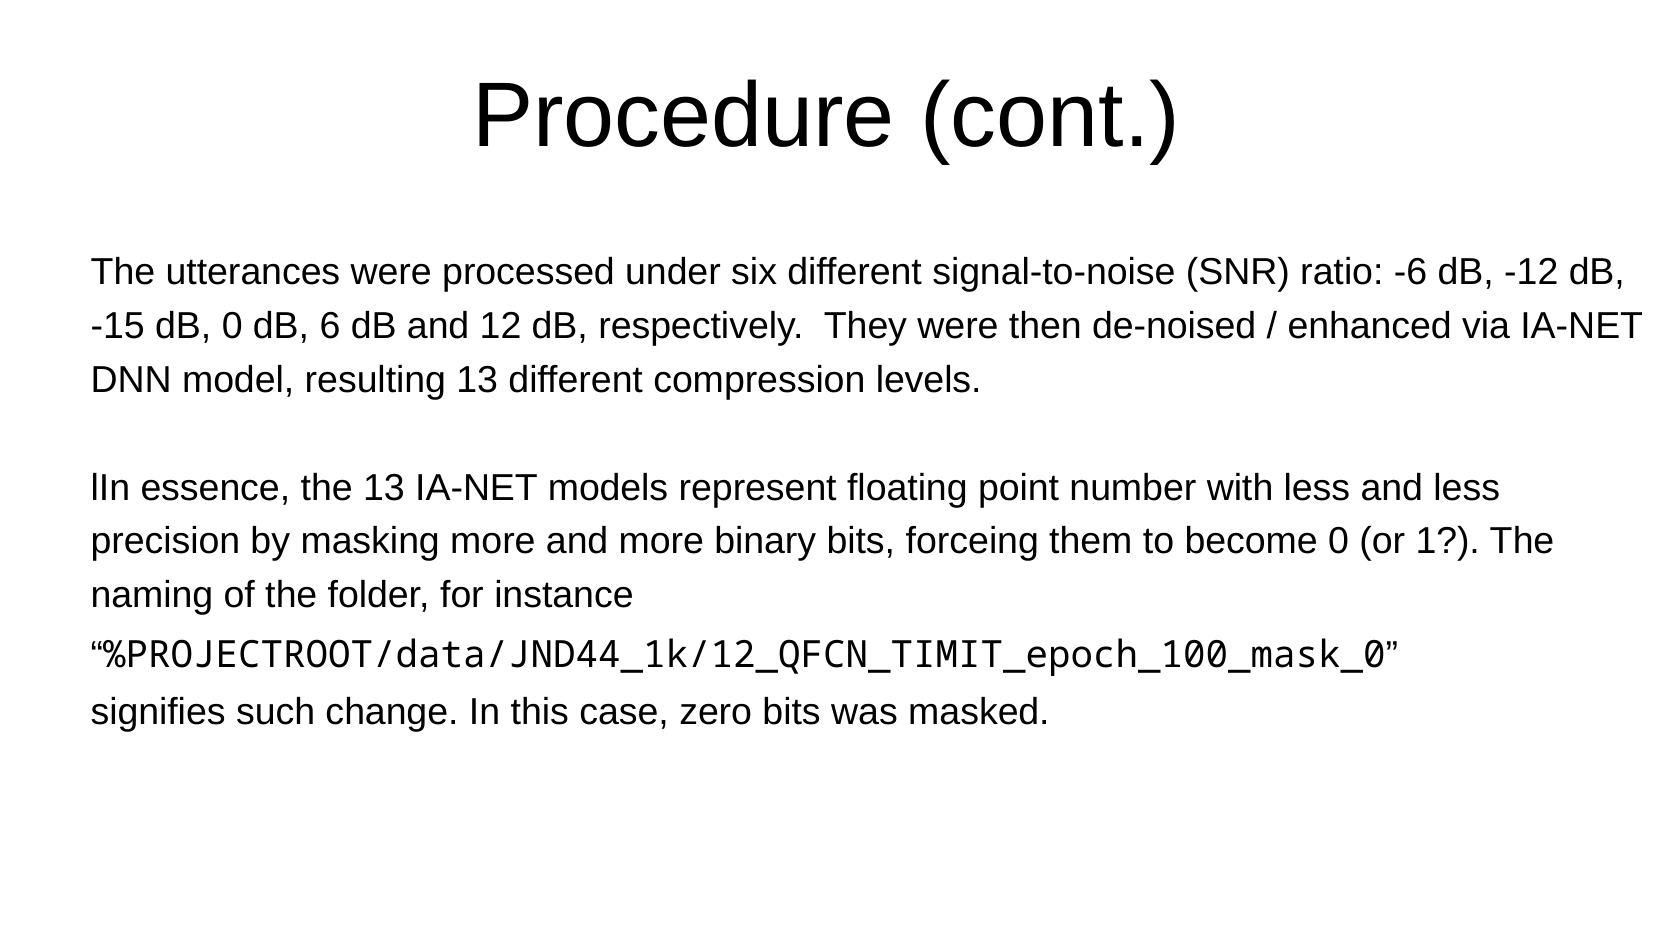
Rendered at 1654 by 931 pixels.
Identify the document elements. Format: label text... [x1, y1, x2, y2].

text_box The utterances were processed under six different signal-to-noise (SNR) ratio: -6 dB, -12 dB, -15 dB, 0 dB, 6 dB and 12 dB, respectively. They were then de-noised / enhanced via IA-NET DNN model, resulting 13 different compression levels. lIn essence, the 13 IA-NET models represent floating point number with less and less precision by masking more and more binary bits, forceing them to become 0 (or 1?). The naming of the folder, for instance “%PROJECTROOT/data/JND44_1k/12_QFCN_TIMIT_epoch_100_mask_0” signifies such change. In this case, zero bits was masked. [75, 243, 1654, 839]
title Procedure (cont.) [82, 37, 1571, 193]
